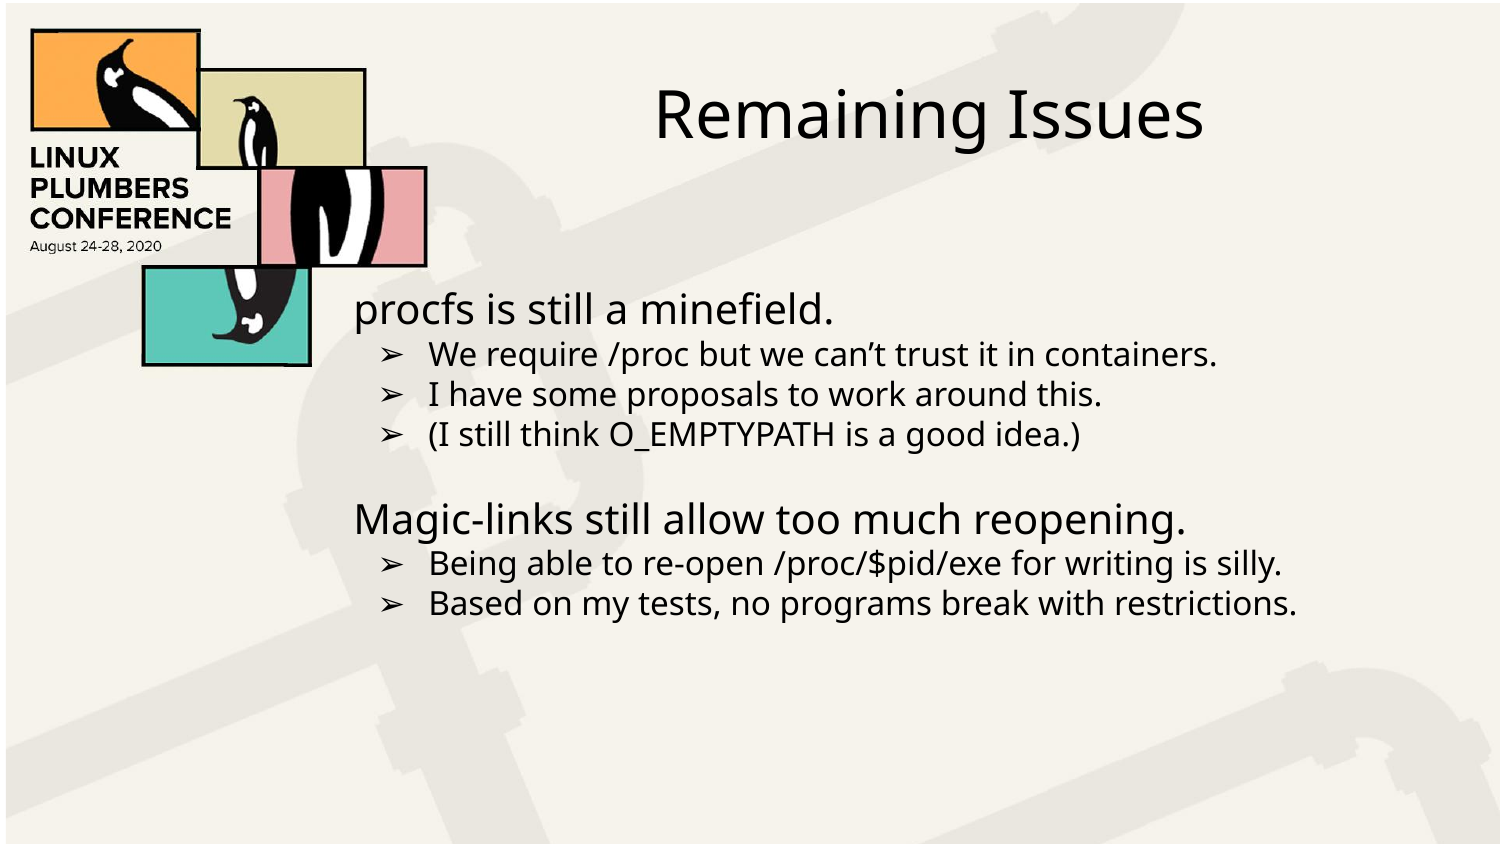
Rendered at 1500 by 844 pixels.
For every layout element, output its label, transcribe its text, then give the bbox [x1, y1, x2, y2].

picture [5, 3, 1500, 844]
title Remaining Issues [435, 33, 1425, 191]
list procfs is still a minefield. We require /proc but we can’t trust it in containers. I have some proposals to work around this. (I still think O_EMPTYPATH is a good idea.) Magic-links still allow too much reopening. Being able to re-open /proc/$pid/exe for writing is silly. Based on my tests, no programs break with restrictions. [353, 282, 1452, 735]
